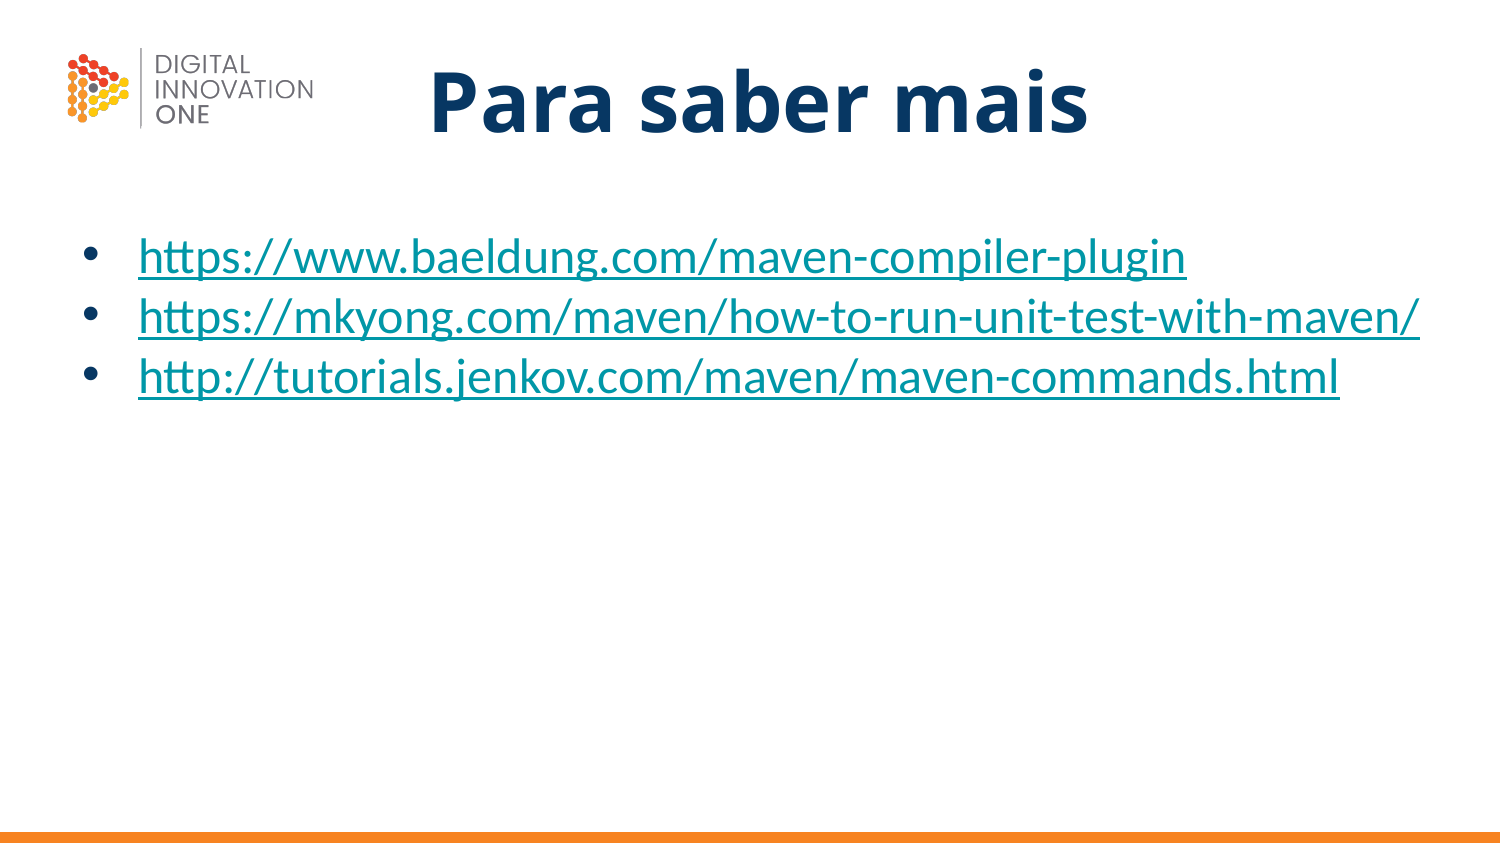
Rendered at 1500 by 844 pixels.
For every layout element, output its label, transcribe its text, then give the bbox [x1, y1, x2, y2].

subtitle Para saber mais [51, 50, 1449, 148]
text_box [0, 832, 1500, 843]
picture [51, 39, 330, 137]
text_box https://www.baeldung.com/maven-compiler-plugin https://mkyong.com/maven/how-to-run-unit-test-with-maven/ http://tutorials.jenkov.com/maven/maven-commands.html [54, 208, 1446, 709]
